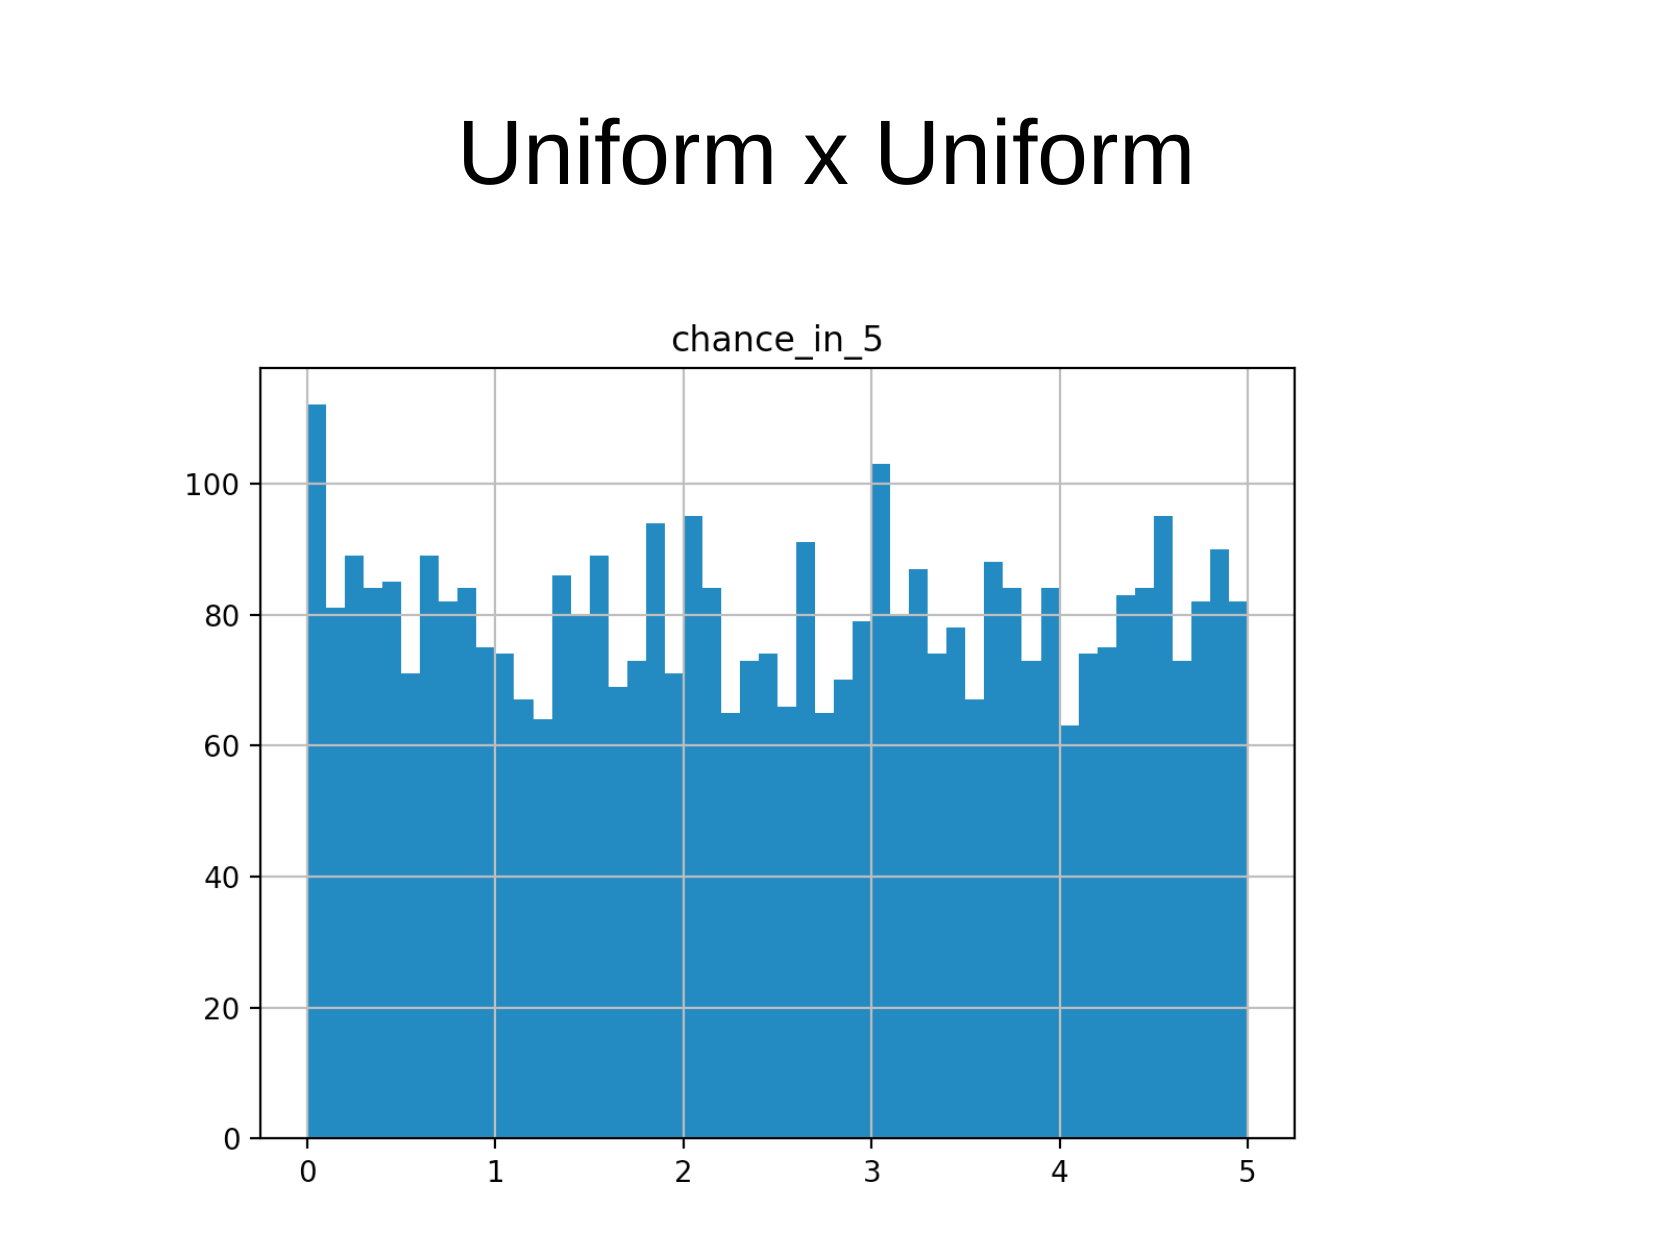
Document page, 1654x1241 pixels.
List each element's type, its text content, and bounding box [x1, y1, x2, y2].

title Uniform x Uniform [82, 49, 1571, 257]
picture [177, 269, 1328, 1207]
